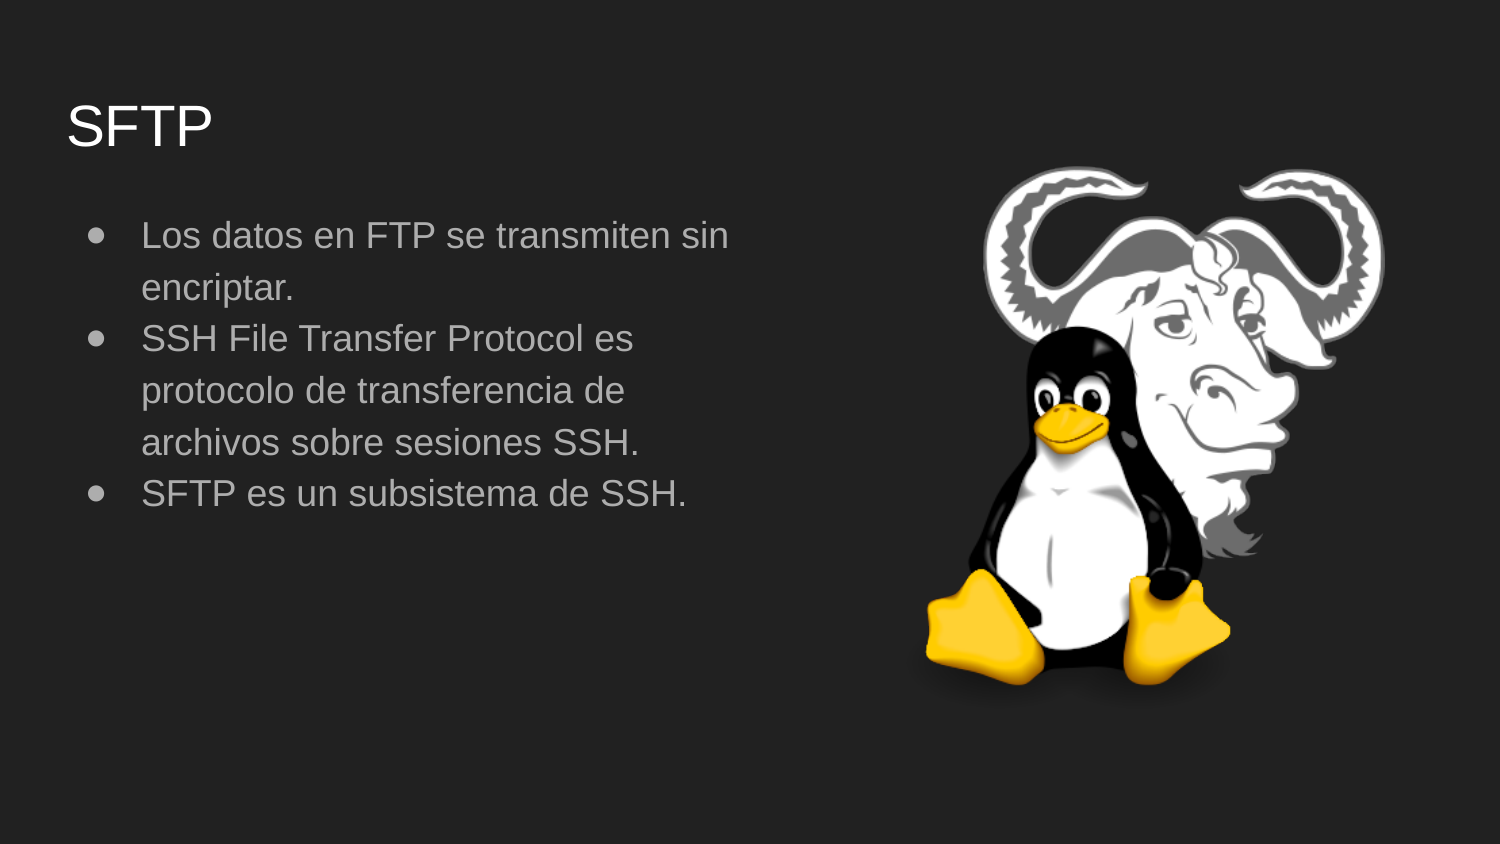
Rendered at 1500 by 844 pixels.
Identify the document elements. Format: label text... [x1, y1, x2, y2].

list Los datos en FTP se transmiten sin encriptar. SSH File Transfer Protocol es protocolo de transferencia de archivos sobre sesiones SSH. SFTP es un subsistema de SSH. [51, 189, 750, 750]
picture [906, 166, 1385, 710]
title SFTP [51, 72, 1449, 167]
